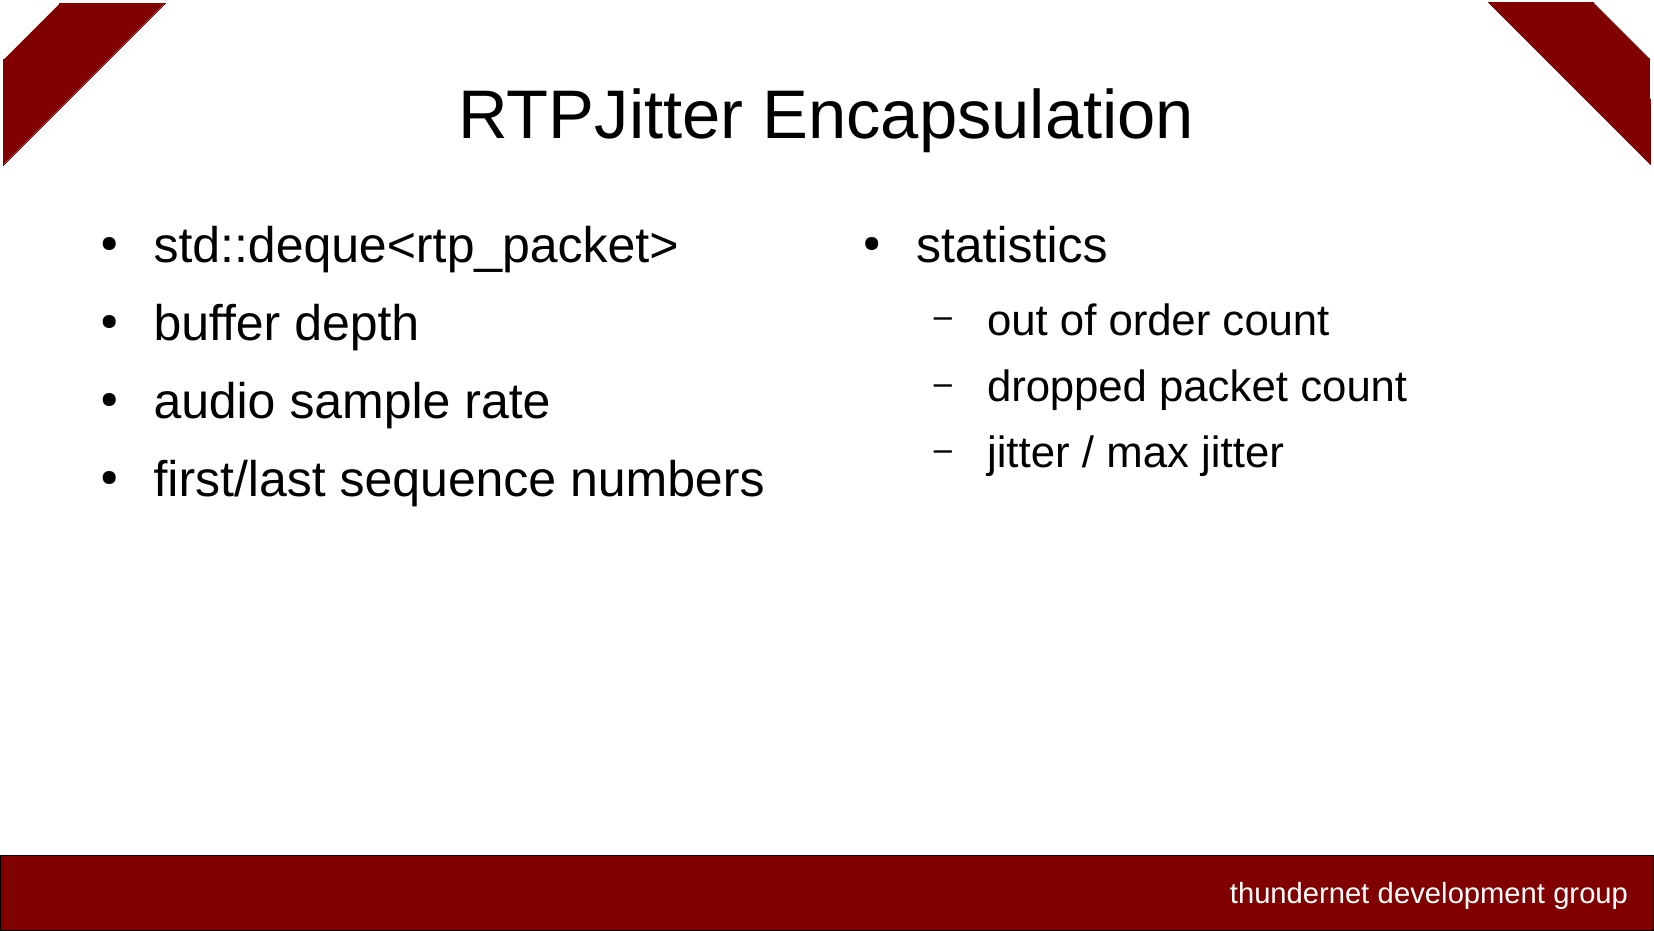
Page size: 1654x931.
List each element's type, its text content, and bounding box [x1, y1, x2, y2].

text_box [3, 3, 166, 166]
text_box [1488, 2, 1651, 165]
title RTPJitter Encapsulation [82, 37, 1571, 193]
list statistics out of order count dropped packet count jitter / max jitter [845, 217, 1572, 758]
text_box thundernet development group [1215, 870, 1644, 918]
text_box [0, 855, 1654, 931]
list std::deque<rtp_packet> buffer depth audio sample rate first/last sequence numbers [82, 217, 809, 758]
